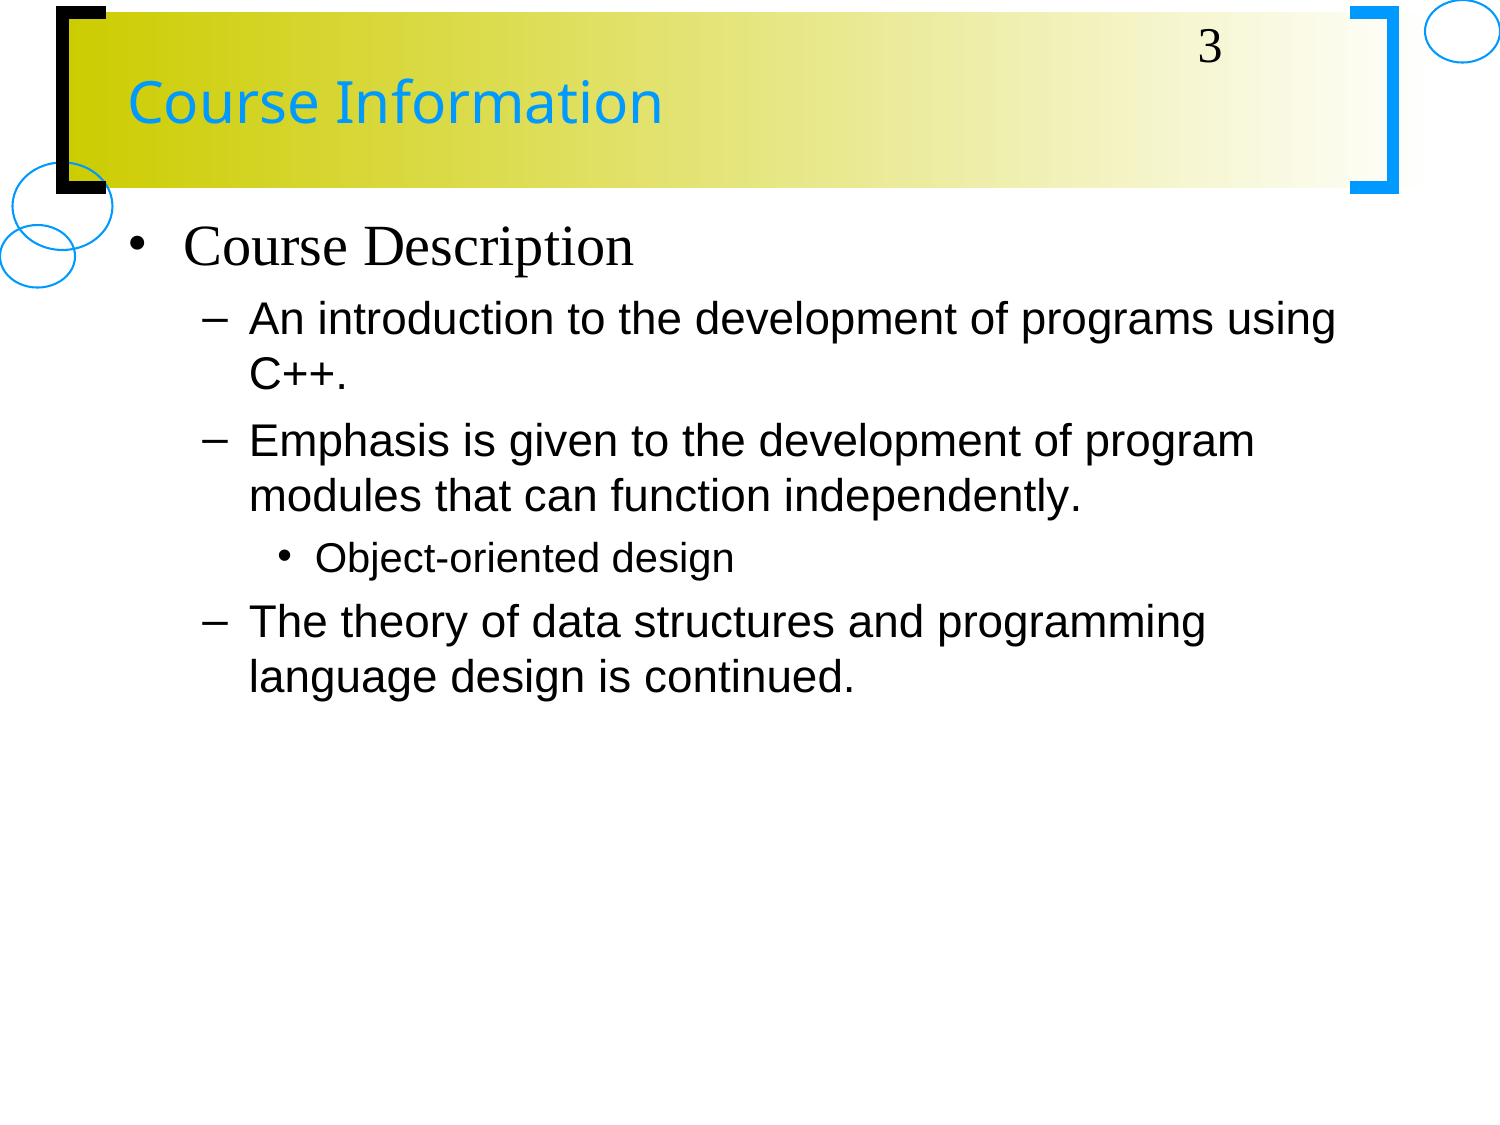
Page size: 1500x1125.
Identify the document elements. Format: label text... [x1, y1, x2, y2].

list Course Description An introduction to the development of programs using C++. Emphasis is given to the development of program modules that can function independently. Object-oriented design The theory of data structures and programming language design is continued. [112, 199, 1388, 1063]
title Course Information [112, 12, 1388, 188]
